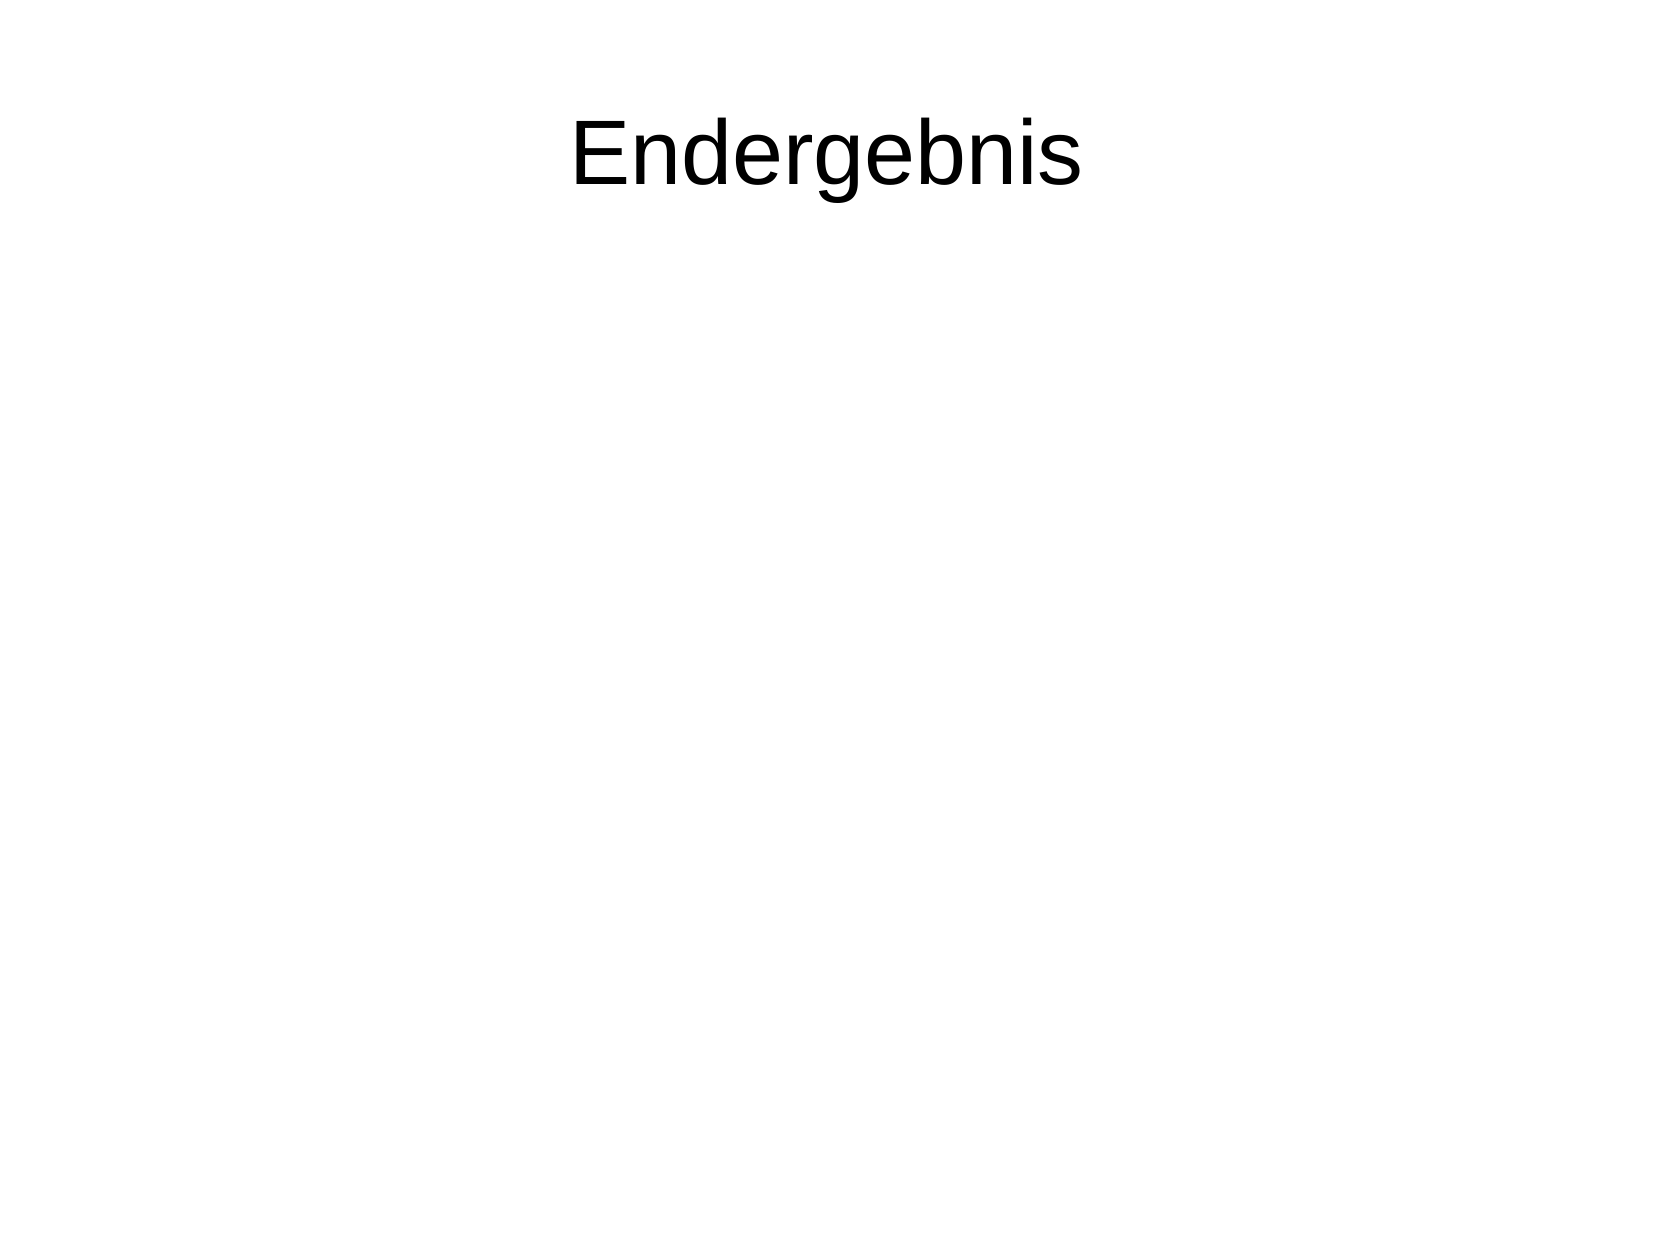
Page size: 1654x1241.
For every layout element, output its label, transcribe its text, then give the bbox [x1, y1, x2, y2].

title Endergebnis [82, 49, 1571, 257]
